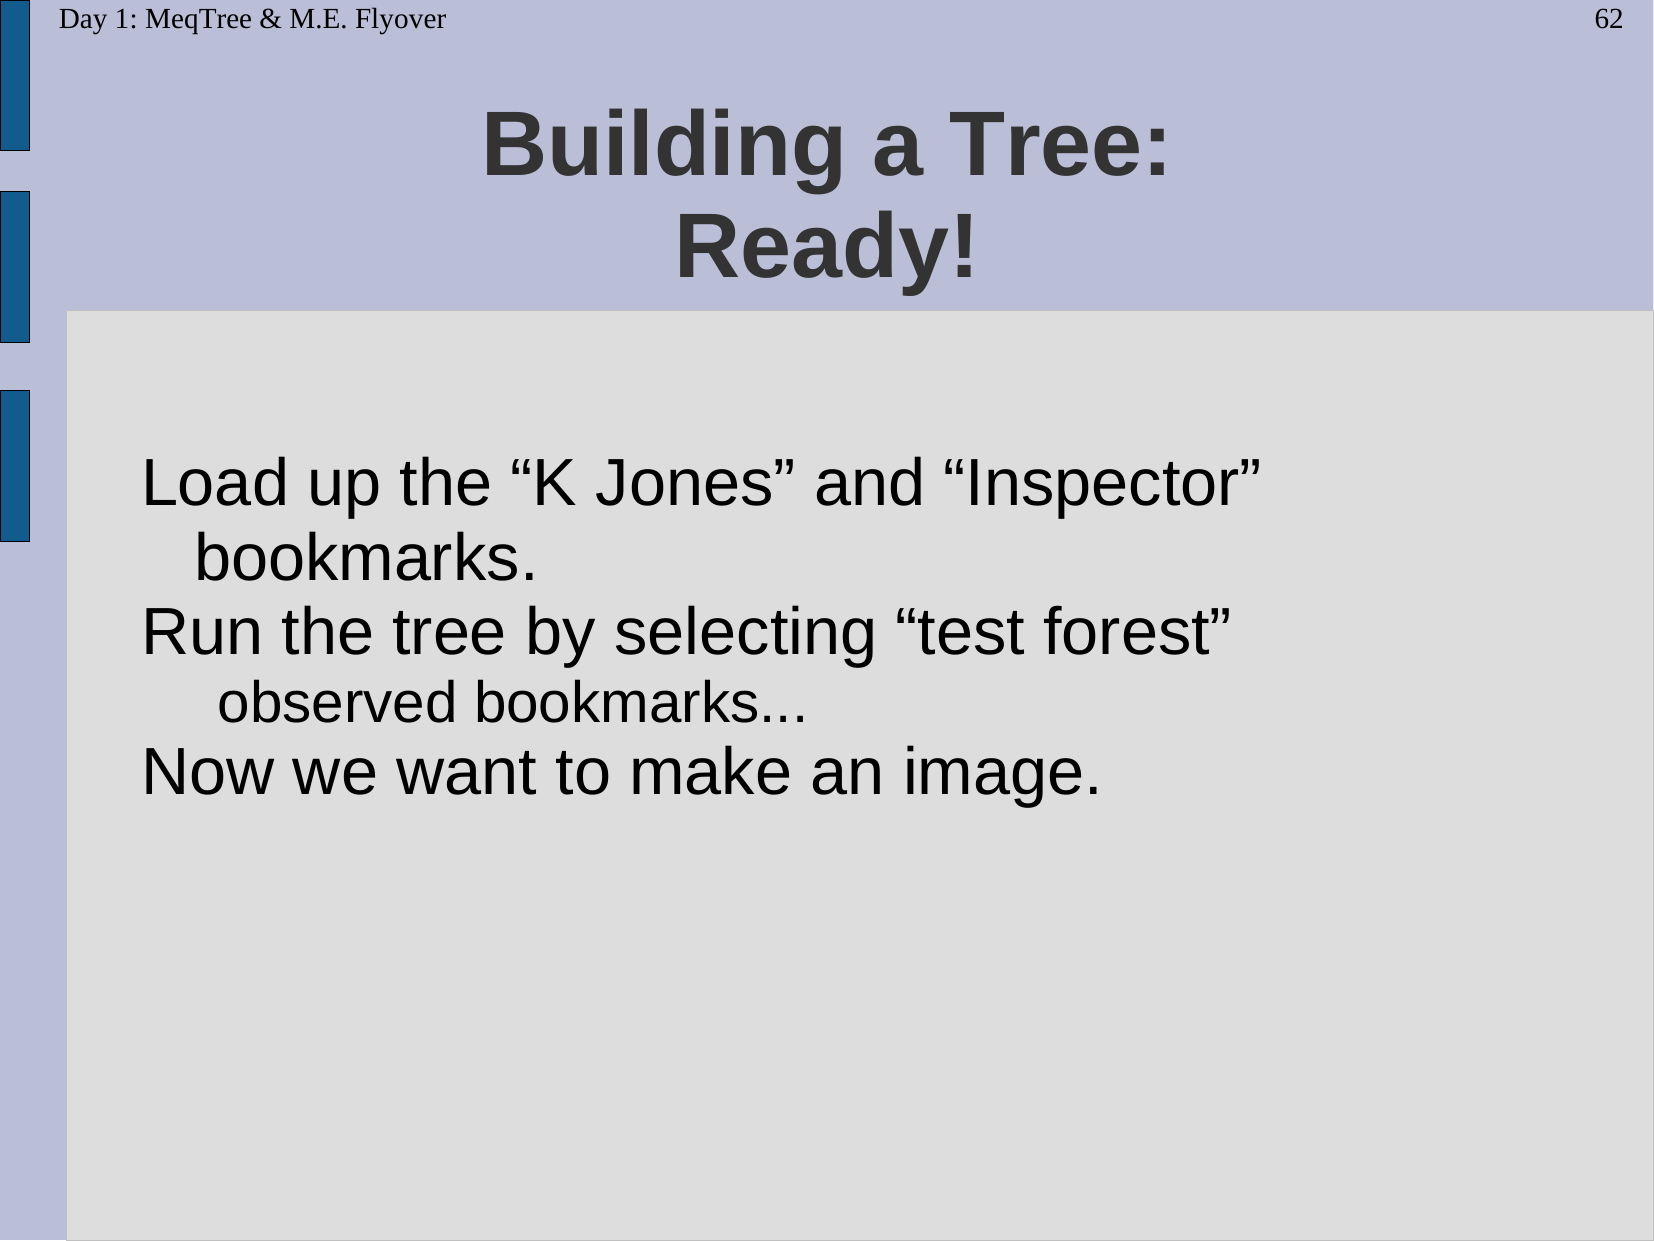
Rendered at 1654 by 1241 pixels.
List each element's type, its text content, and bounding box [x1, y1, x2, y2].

title Building a Tree: Ready! [121, 87, 1534, 302]
list Load up the “K Jones” and “Inspector” bookmarks. Run the tree by selecting “test forest” observed bookmarks... Now we want to make an image. [123, 370, 1536, 1152]
